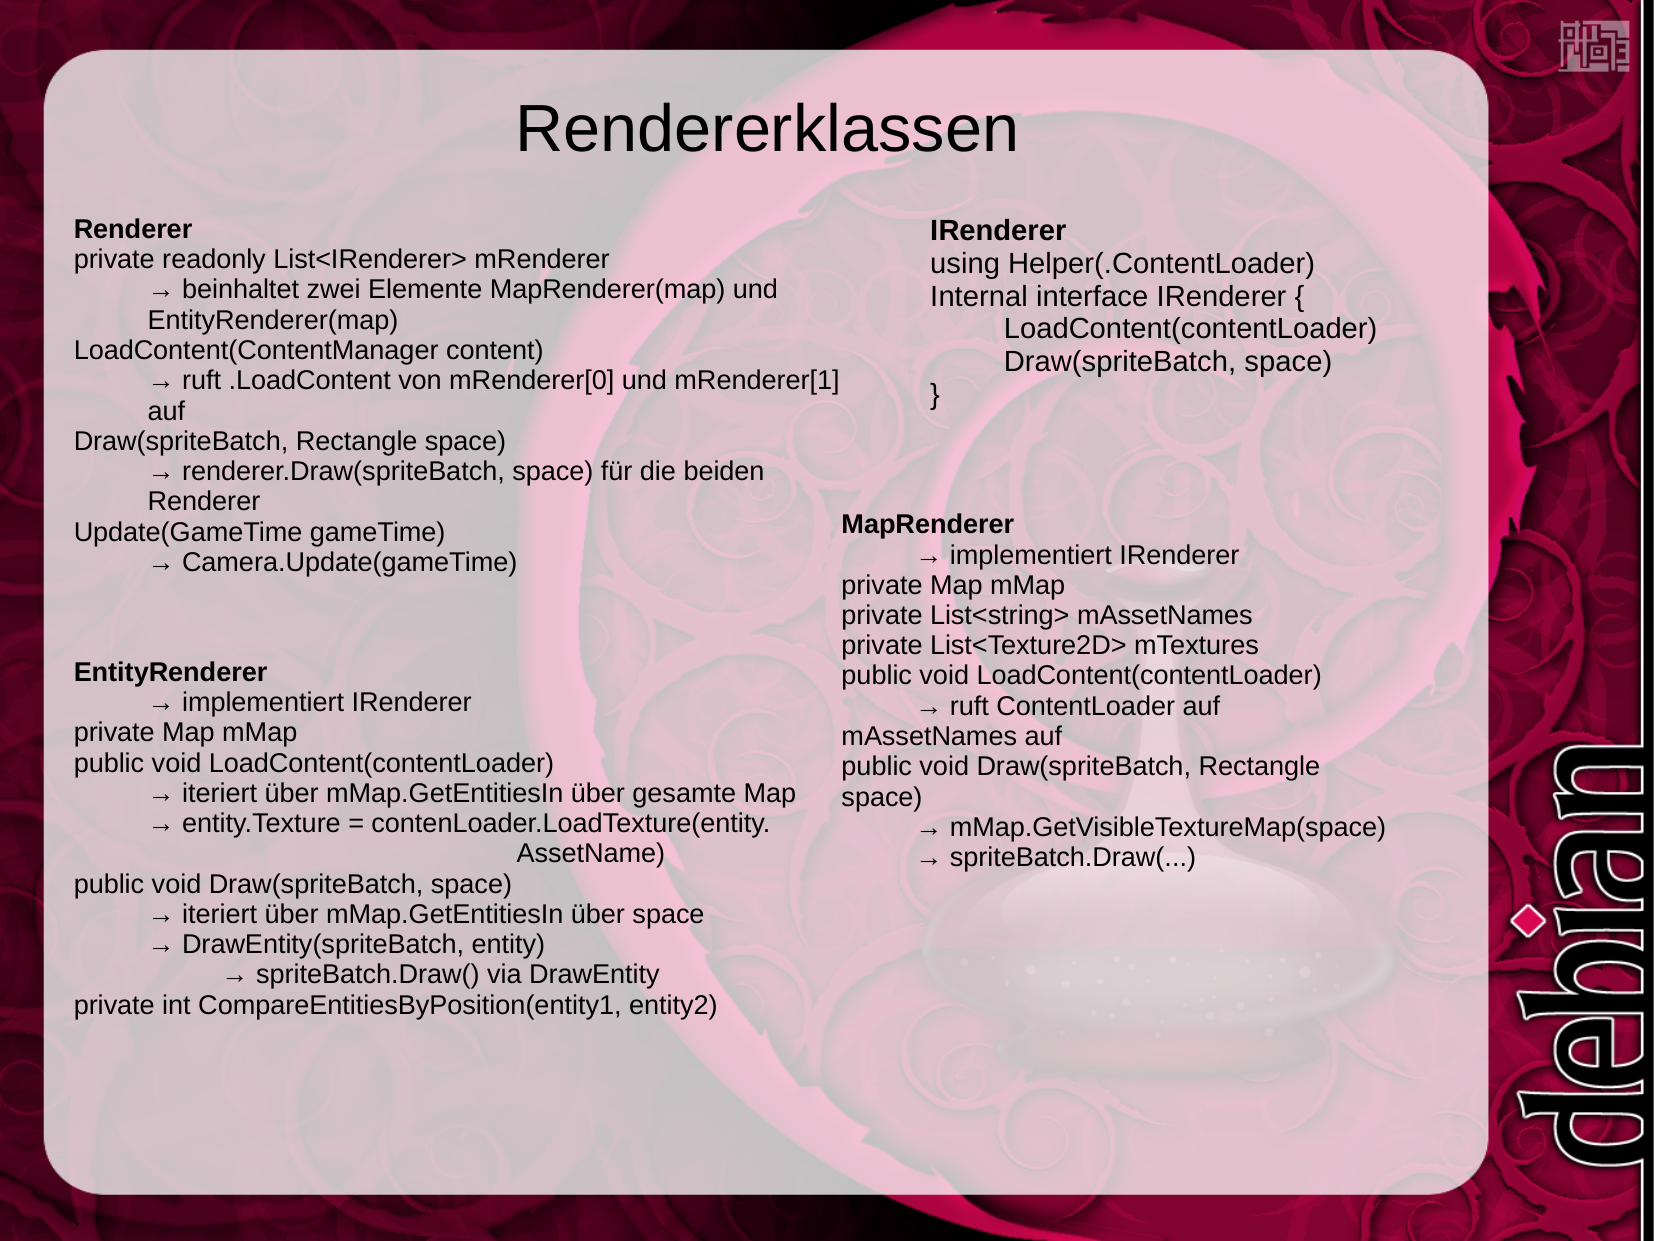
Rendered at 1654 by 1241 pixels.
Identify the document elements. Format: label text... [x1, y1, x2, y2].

text_box MapRenderer → implementiert IRenderer private Map mMap private List<string> mAssetNames private List<Texture2D> mTextures public void LoadContent(contentLoader) → ruft ContentLoader auf mAssetNames auf public void Draw(spriteBatch, Rectangle space) → mMap.GetVisibleTextureMap(space) → spriteBatch.Draw(...) [826, 501, 1447, 922]
text_box Renderer private readonly List<IRenderer> mRenderer → beinhaltet zwei Elemente MapRenderer(map) und EntityRenderer(map) LoadContent(ContentManager content) → ruft .LoadContent von mRenderer[0] und mRenderer[1] auf Draw(spriteBatch, Rectangle space) → renderer.Draw(spriteBatch, space) für die beiden Renderer Update(GameTime gameTime) → Camera.Update(gameTime) [59, 206, 886, 585]
picture [0, 0, 1654, 1241]
text_box IRenderer using Helper(.ContentLoader) Internal interface IRenderer { LoadContent(contentLoader) Draw(spriteBatch, space) } [915, 206, 1447, 459]
title Rendererklassen [324, 78, 1211, 178]
text_box EntityRenderer → implementiert IRenderer private Map mMap public void LoadContent(contentLoader) → iteriert über mMap.GetEntitiesIn über gesamte Map → entity.Texture = contenLoader.LoadTexture(entity. AssetName) public void Draw(spriteBatch, space) → iteriert über mMap.GetEntitiesIn über space → DrawEntity(spriteBatch, entity) → spriteBatch.Draw() via DrawEntity private int CompareEntitiesByPosition(entity1, entity2) [59, 649, 827, 1058]
